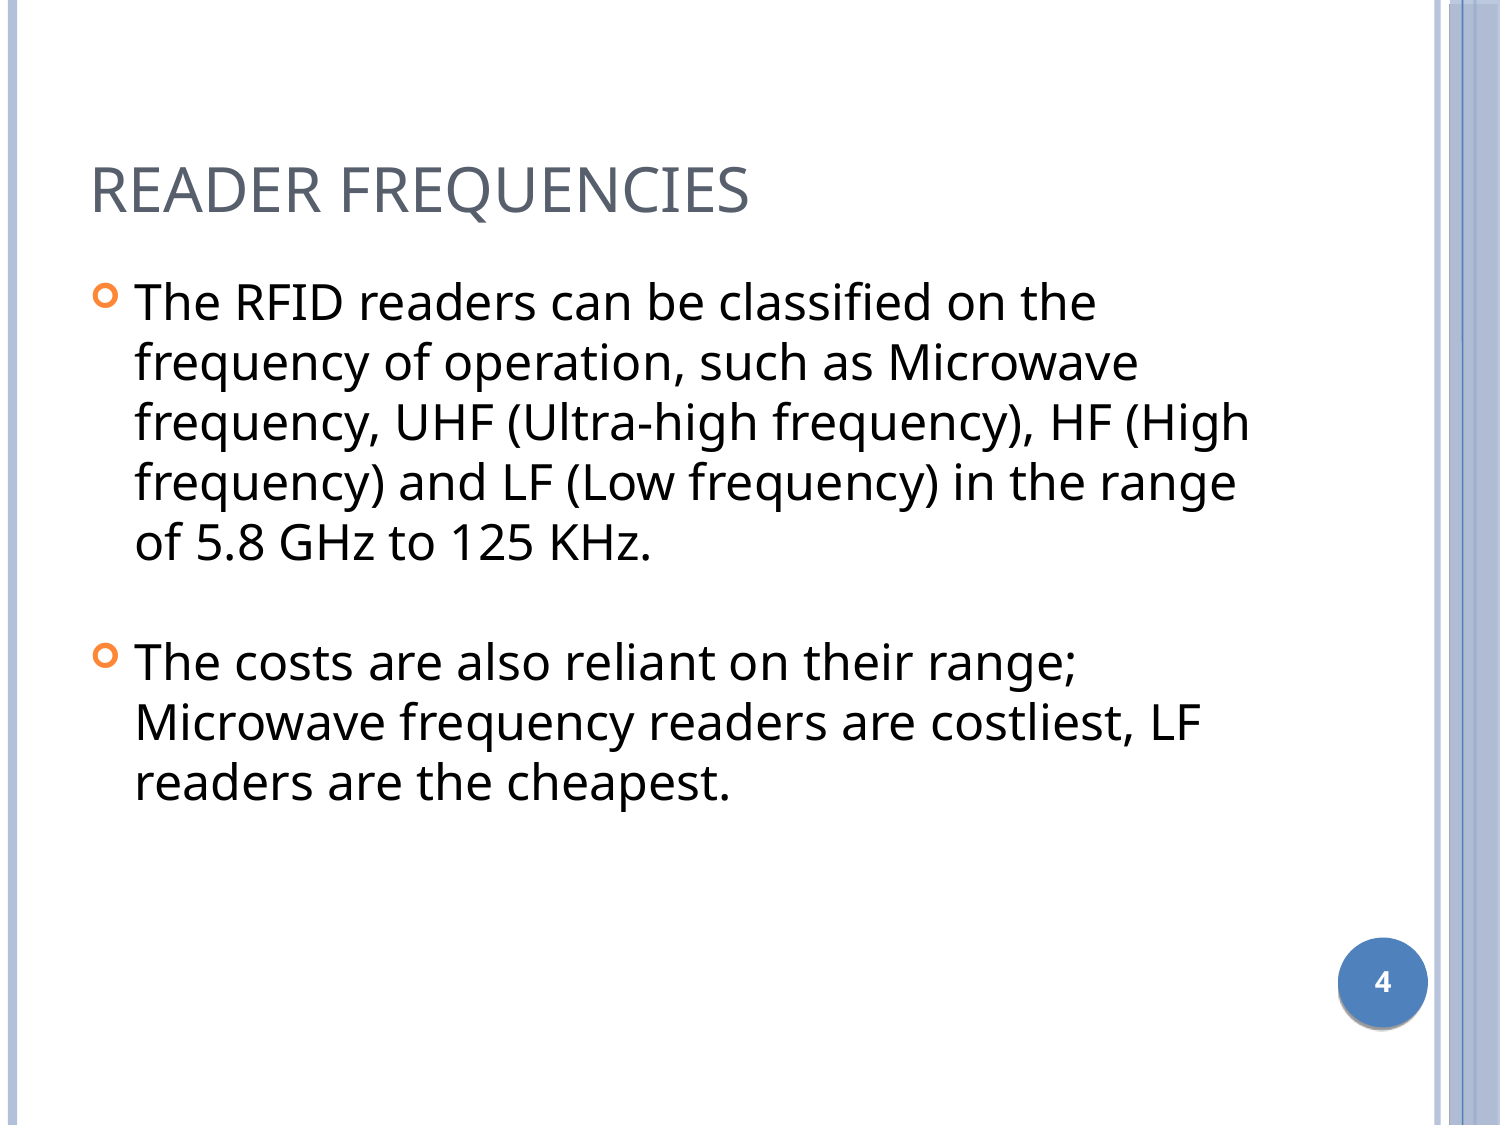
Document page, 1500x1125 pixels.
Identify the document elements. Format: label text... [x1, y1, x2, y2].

text_box The RFID readers can be classified on the frequency of operation, such as Microwave frequency, UHF (Ultra-high frequency), HF (High frequency) and LF (Low frequency) in the range of 5.8 GHz to 125 KHz. The costs are also reliant on their range; Microwave frequency readers are costliest, LF readers are the cheapest. [74, 262, 1300, 1062]
text_box <number> [1333, 940, 1434, 1027]
text_box Reader Frequencies [74, 45, 1300, 233]
